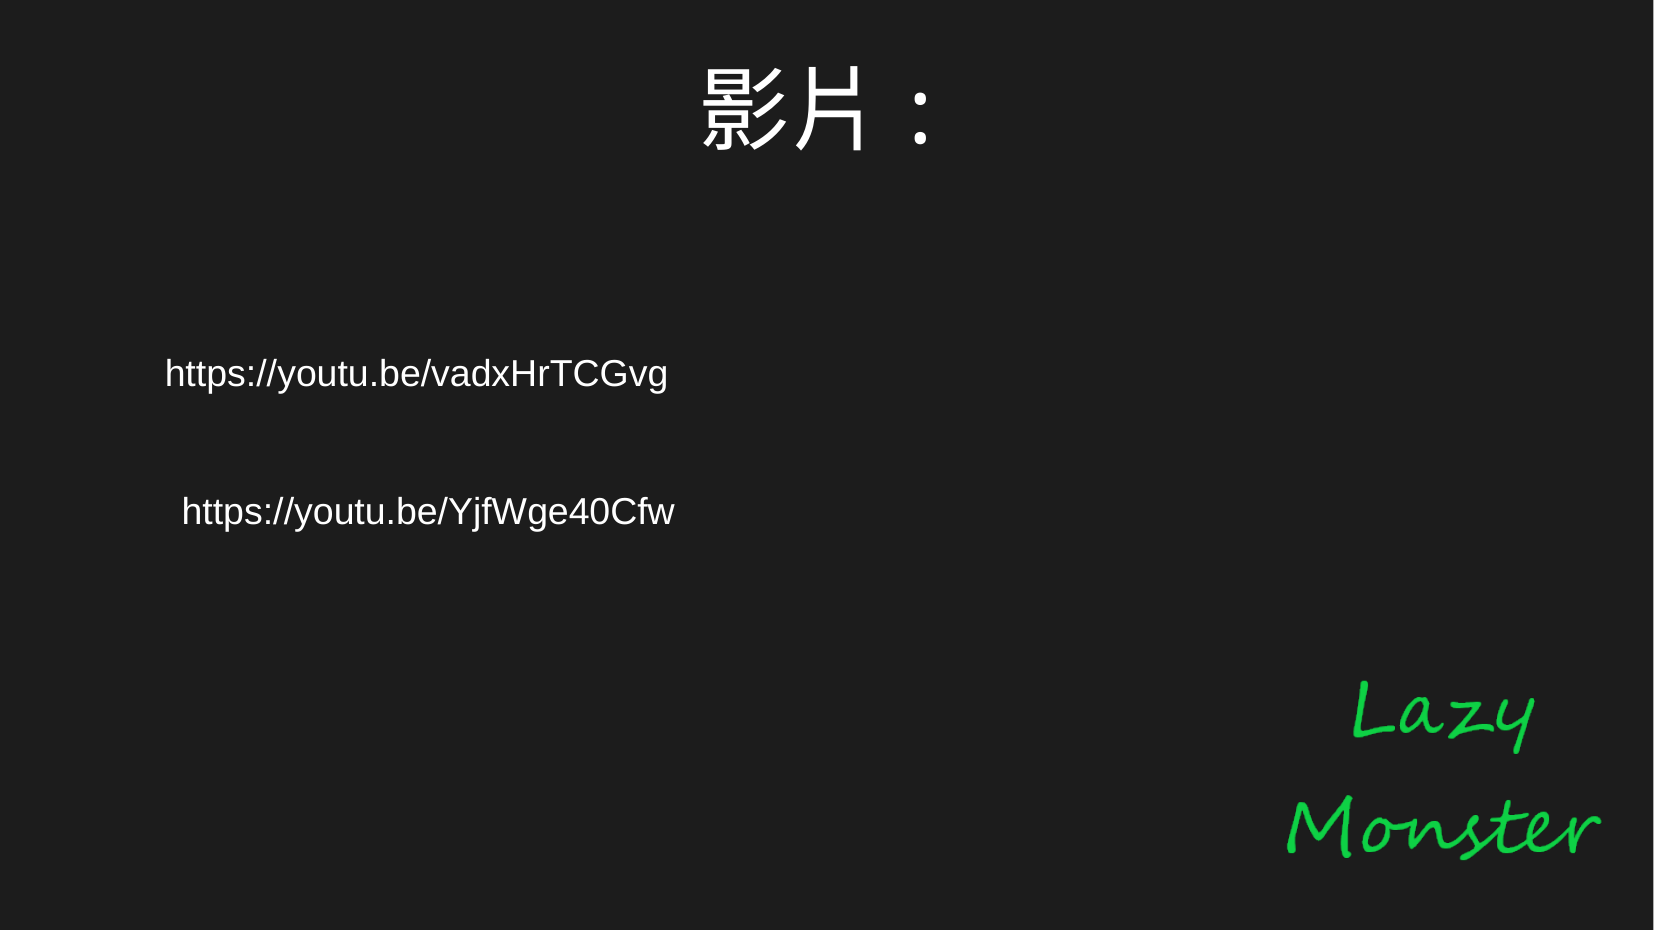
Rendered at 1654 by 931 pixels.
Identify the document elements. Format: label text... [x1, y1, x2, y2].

title 影片: [71, 45, 1561, 162]
text_box https://youtu.be/vadxHrTCGvg [150, 345, 684, 402]
text_box https://youtu.be/YjfWge40Cfw [166, 483, 691, 541]
picture [615, 449, 1654, 931]
